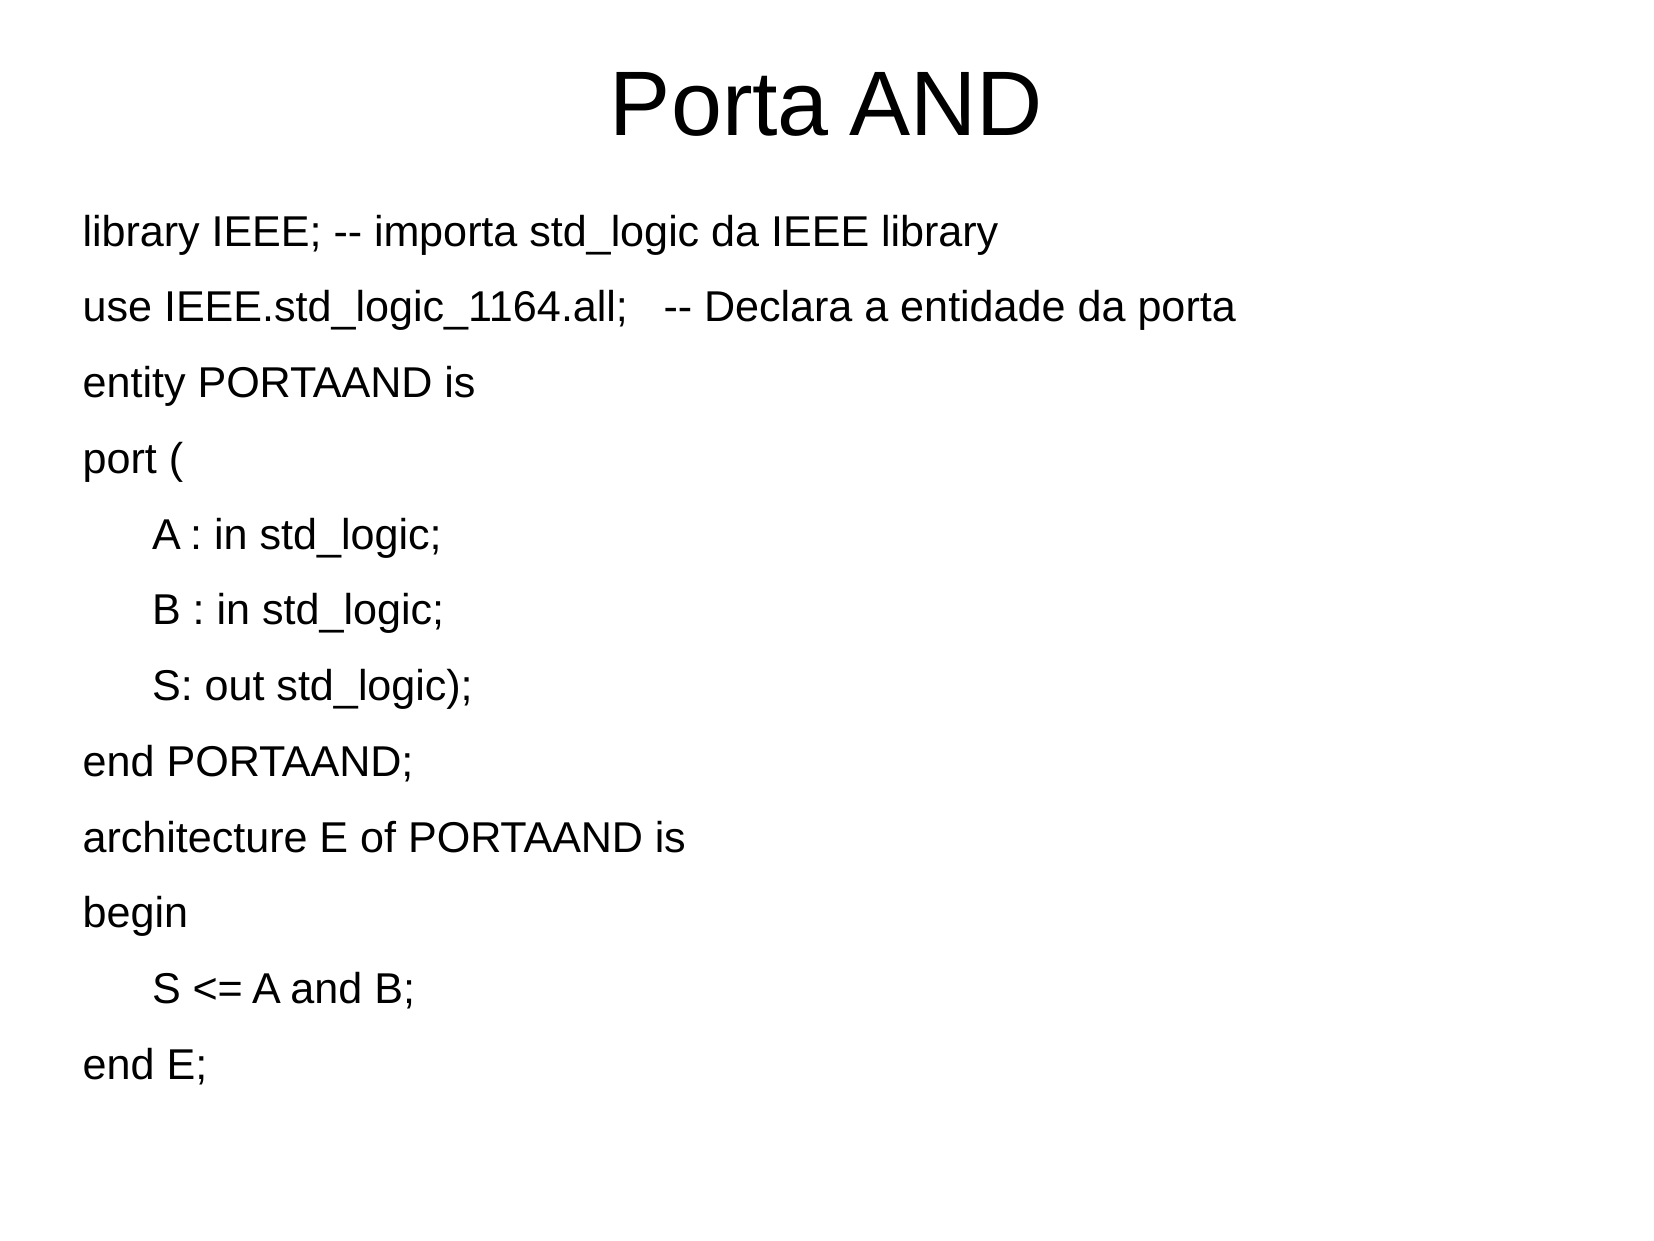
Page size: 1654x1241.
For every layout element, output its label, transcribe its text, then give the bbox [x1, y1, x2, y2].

list library IEEE; -- importa std_logic da IEEE library use IEEE.std_logic_1164.all; -- Declara a entidade da porta entity PORTAAND is port ( A : in std_logic; B : in std_logic; S: out std_logic); end PORTAAND; architecture E of PORTAAND is begin S <= A and B; end E; [82, 207, 1571, 1099]
title Porta AND [82, 0, 1571, 207]
